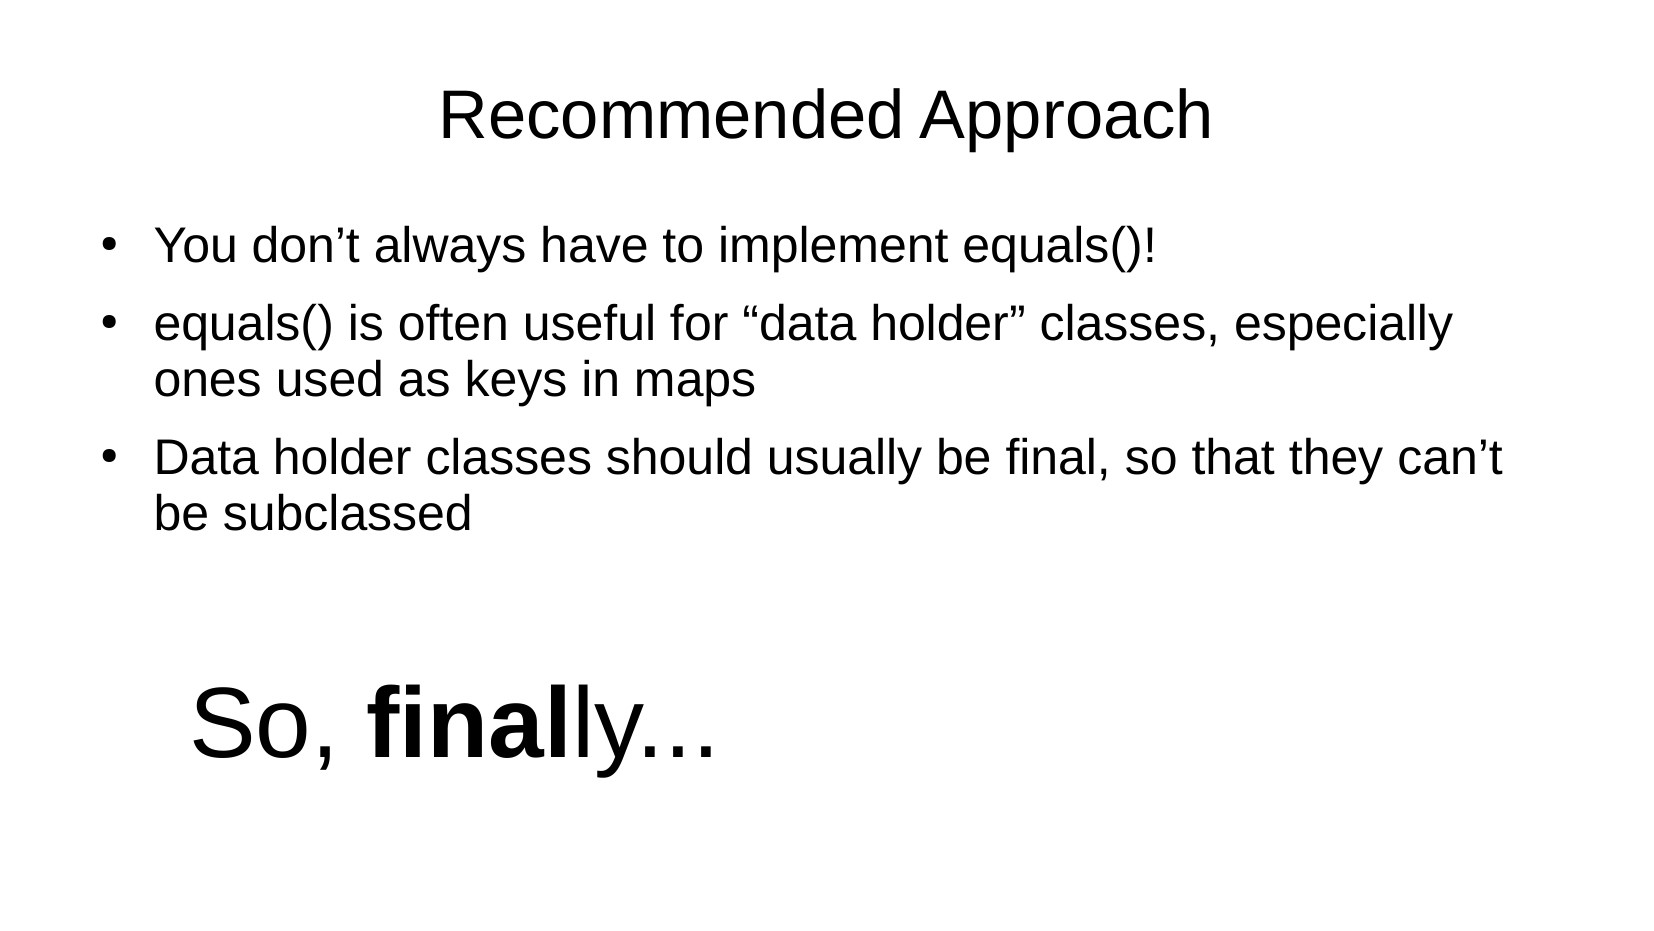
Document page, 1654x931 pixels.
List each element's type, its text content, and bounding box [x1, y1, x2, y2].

text_box So, finally... [174, 660, 736, 787]
list You don’t always have to implement equals()! equals() is often useful for “data holder” classes, especially ones used as keys in maps Data holder classes should usually be final, so that they can’t be subclassed [82, 217, 1571, 601]
title Recommended Approach [82, 37, 1571, 193]
